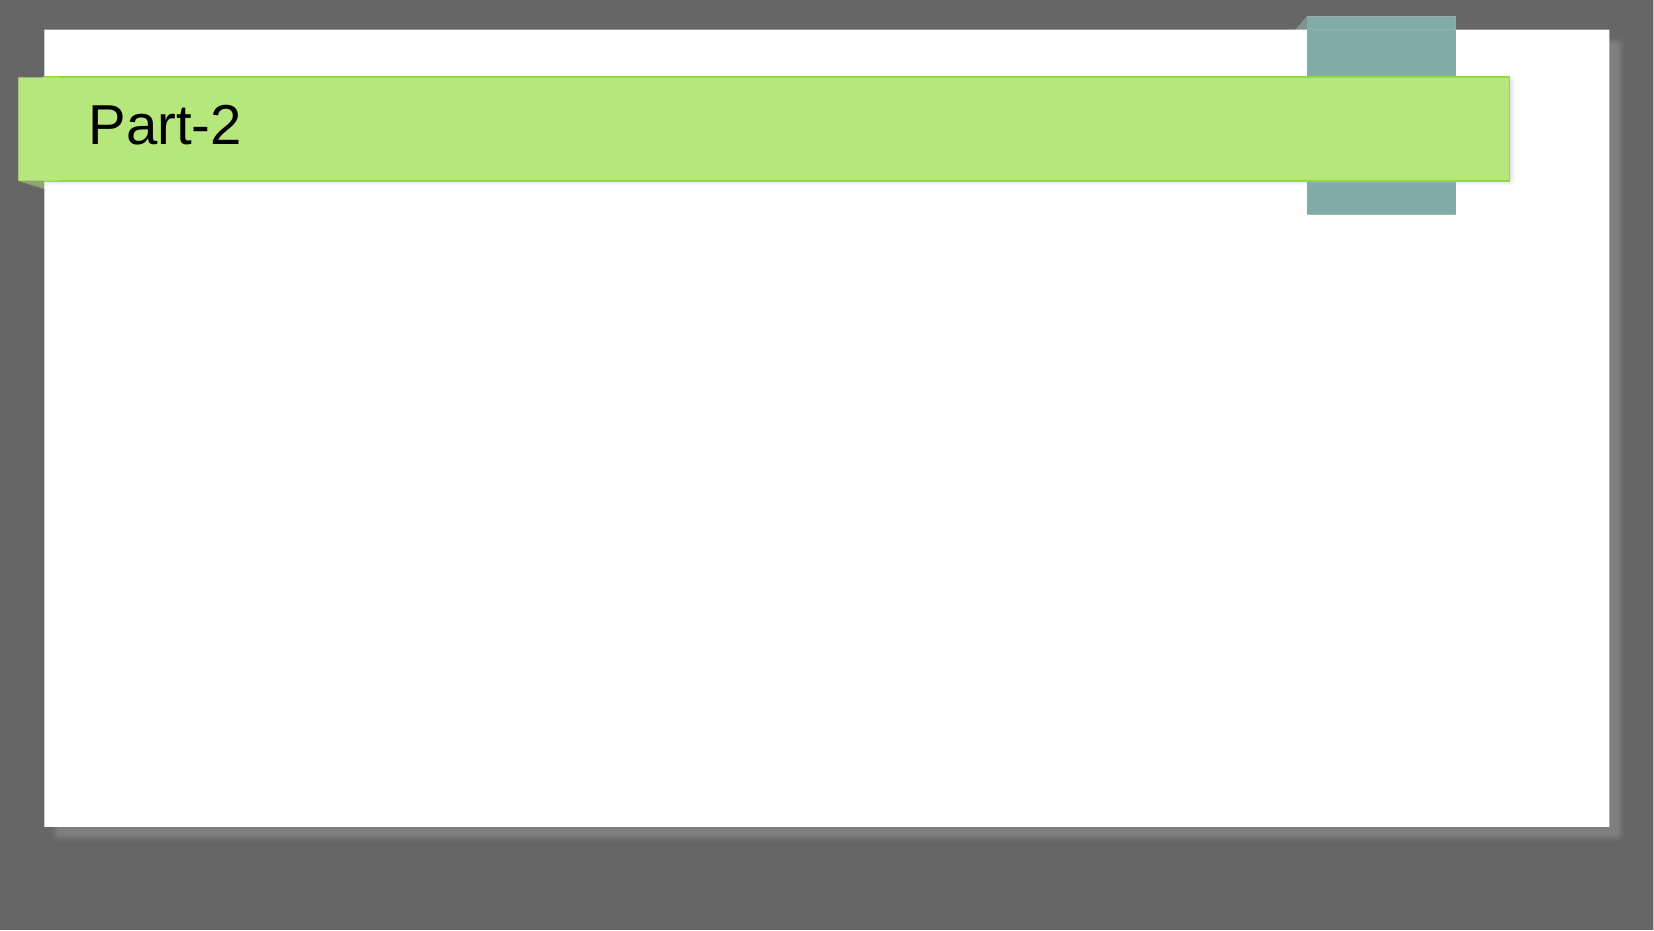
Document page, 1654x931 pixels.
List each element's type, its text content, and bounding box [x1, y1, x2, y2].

title Part-2 [88, 73, 1506, 178]
